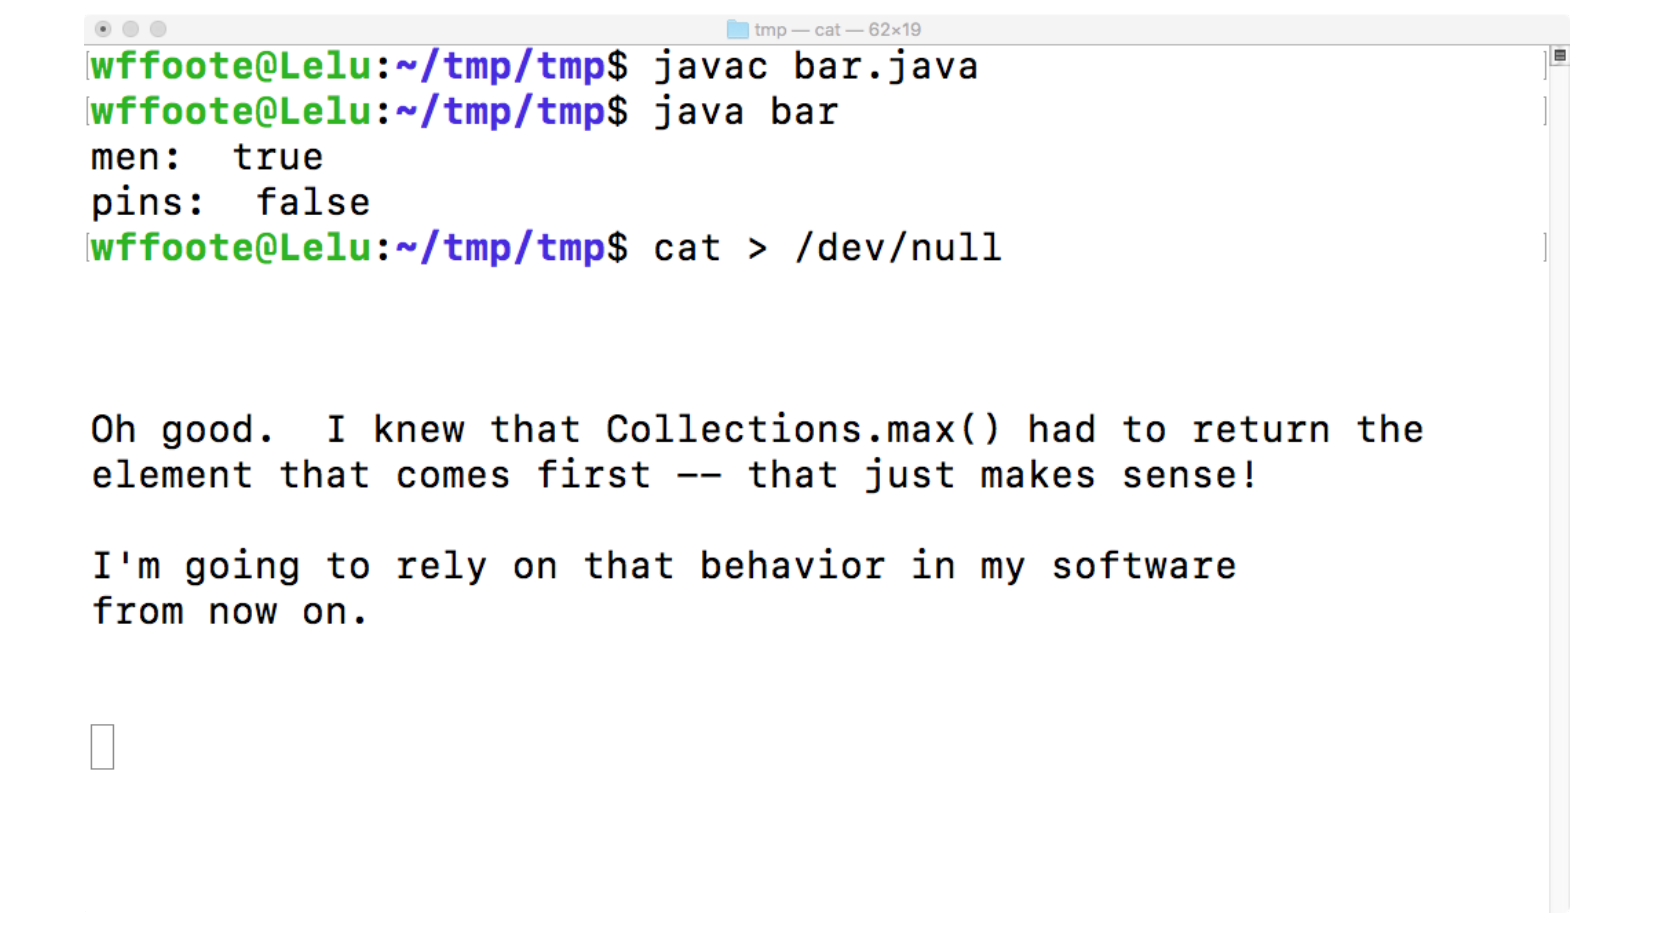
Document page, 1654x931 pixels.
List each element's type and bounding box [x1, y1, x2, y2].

picture [84, 14, 1570, 913]
